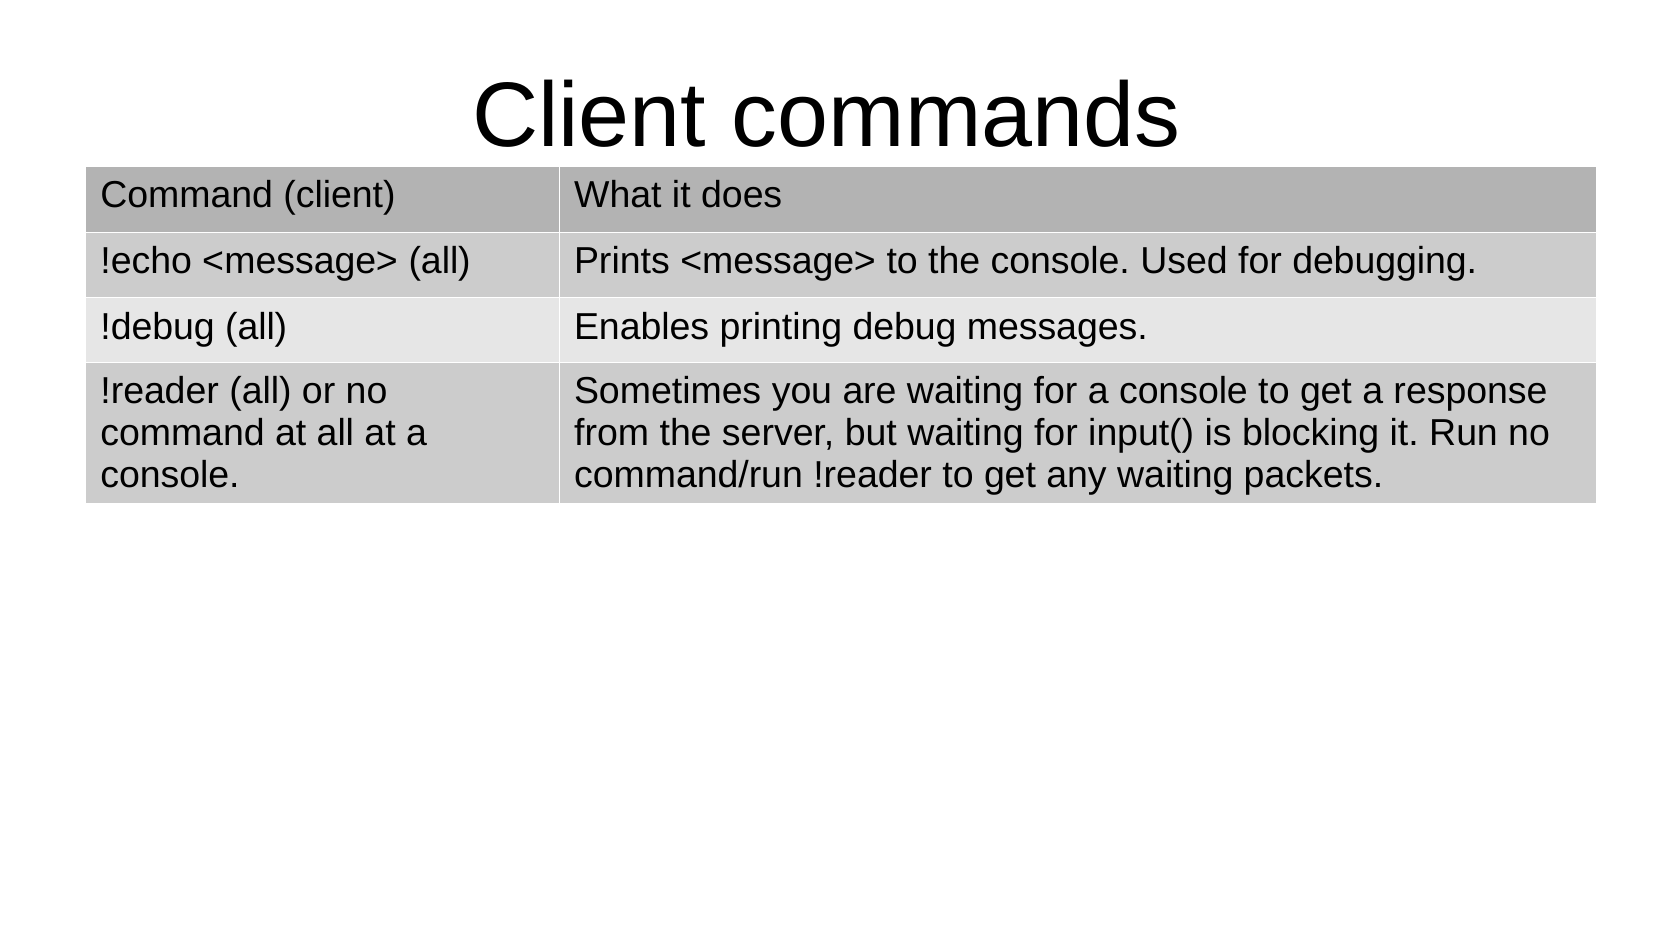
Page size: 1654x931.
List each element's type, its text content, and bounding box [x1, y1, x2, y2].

table_header Command (client) [86, 167, 559, 232]
table_cell Prints <message> to the console. Used for debugging. [560, 233, 1596, 297]
table_cell !reader (all) or no command at all at a console. [86, 363, 559, 503]
table_cell !debug (all) [86, 298, 559, 362]
table_cell Enables printing debug messages. [560, 298, 1596, 362]
table_cell Sometimes you are waiting for a console to get a response from the server, but waiting for input() is blocking it. Run no command/run !reader to get any waiting packets. [560, 363, 1596, 503]
table_cell !echo <message> (all) [86, 233, 559, 297]
table_header What it does [560, 167, 1596, 232]
title Client commands [82, 37, 1571, 193]
